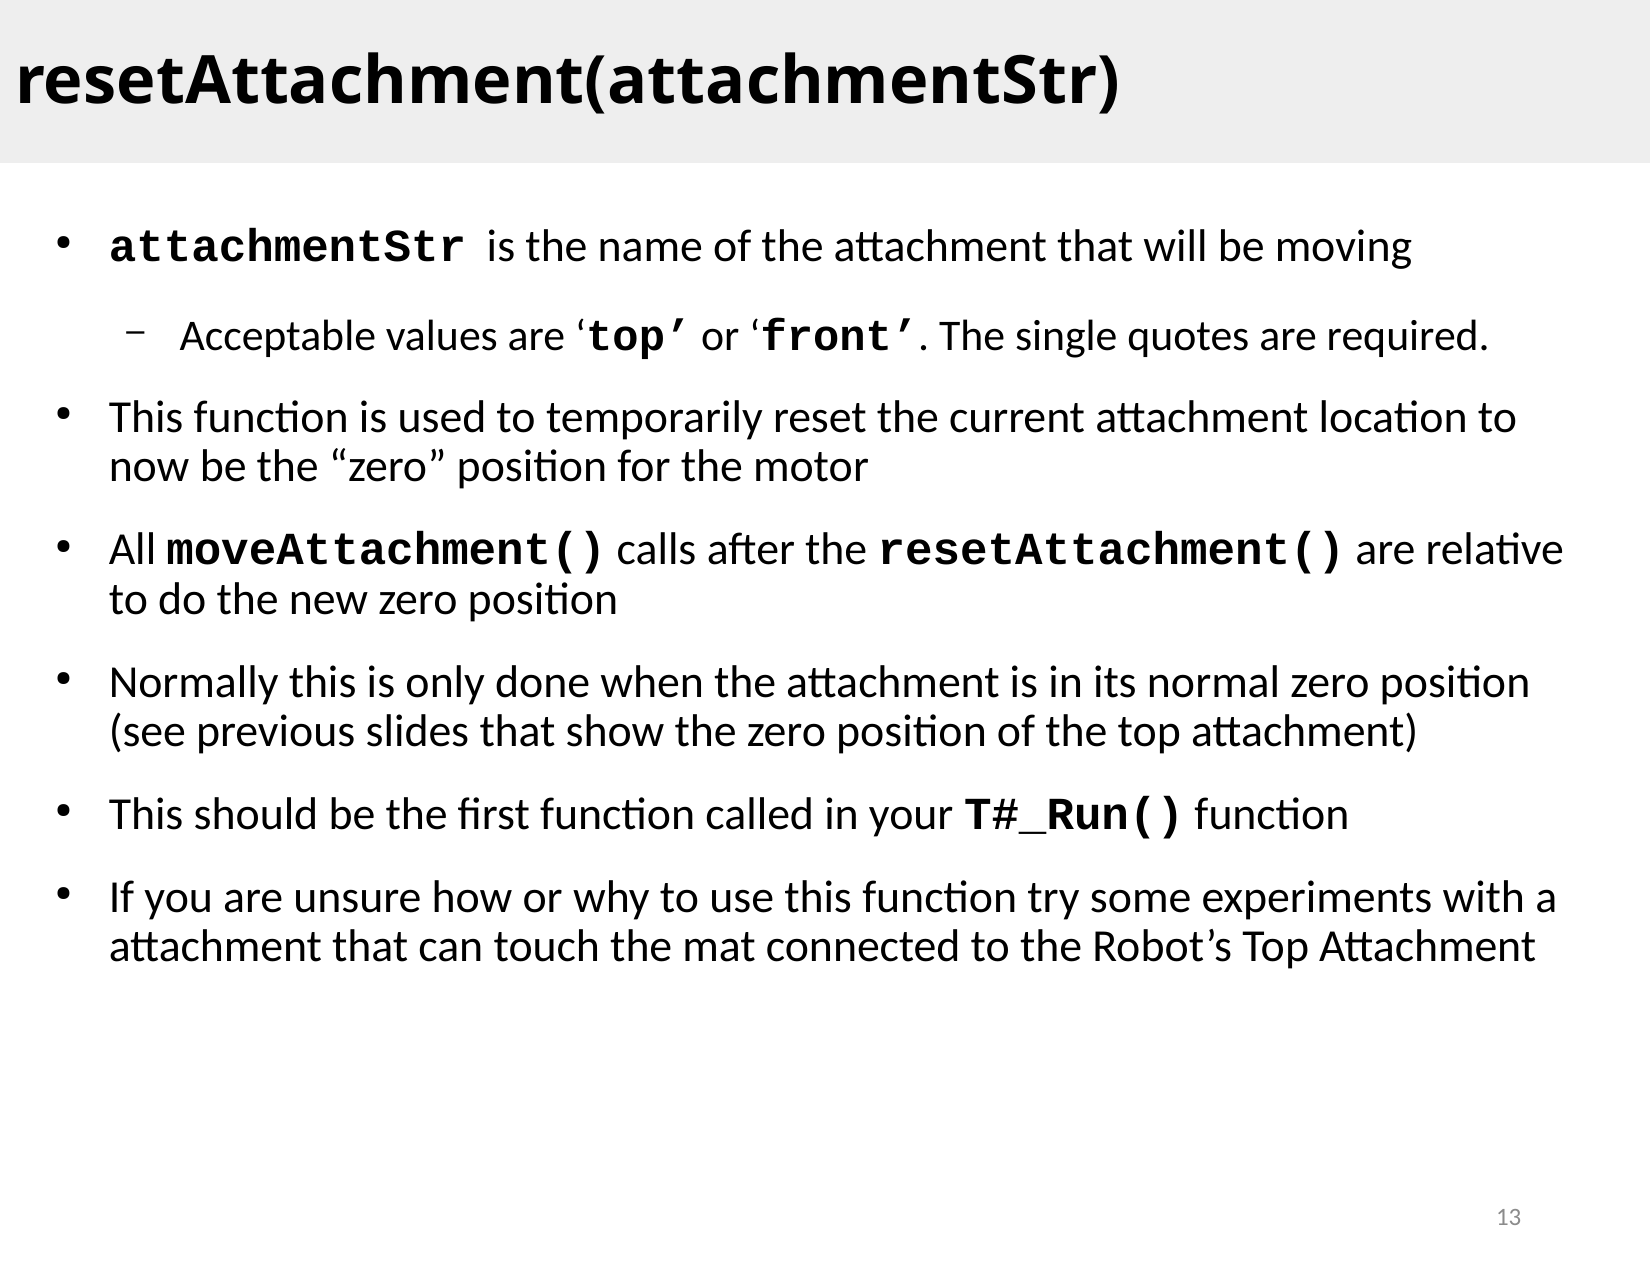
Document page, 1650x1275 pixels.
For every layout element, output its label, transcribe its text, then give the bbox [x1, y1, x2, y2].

list attachmentStr is the name of the attachment that will be moving Acceptable values are ‘top’ or ‘front’. The single quotes are required. This function is used to temporarily reset the current attachment location to now be the “zero” position for the motor All moveAttachment() calls after the resetAttachment() are relative to do the new zero position Normally this is only done when the attachment is in its normal zero position (see previous slides that show the zero position of the top attachment) This should be the first function called in your T#_Run() function If you are unsure how or why to use this function try some experiments with a attachment that can touch the mat connected to the Robot’s Top Attachment [37, 207, 1595, 1149]
title resetAttachment(attachmentStr) [0, 0, 1650, 163]
